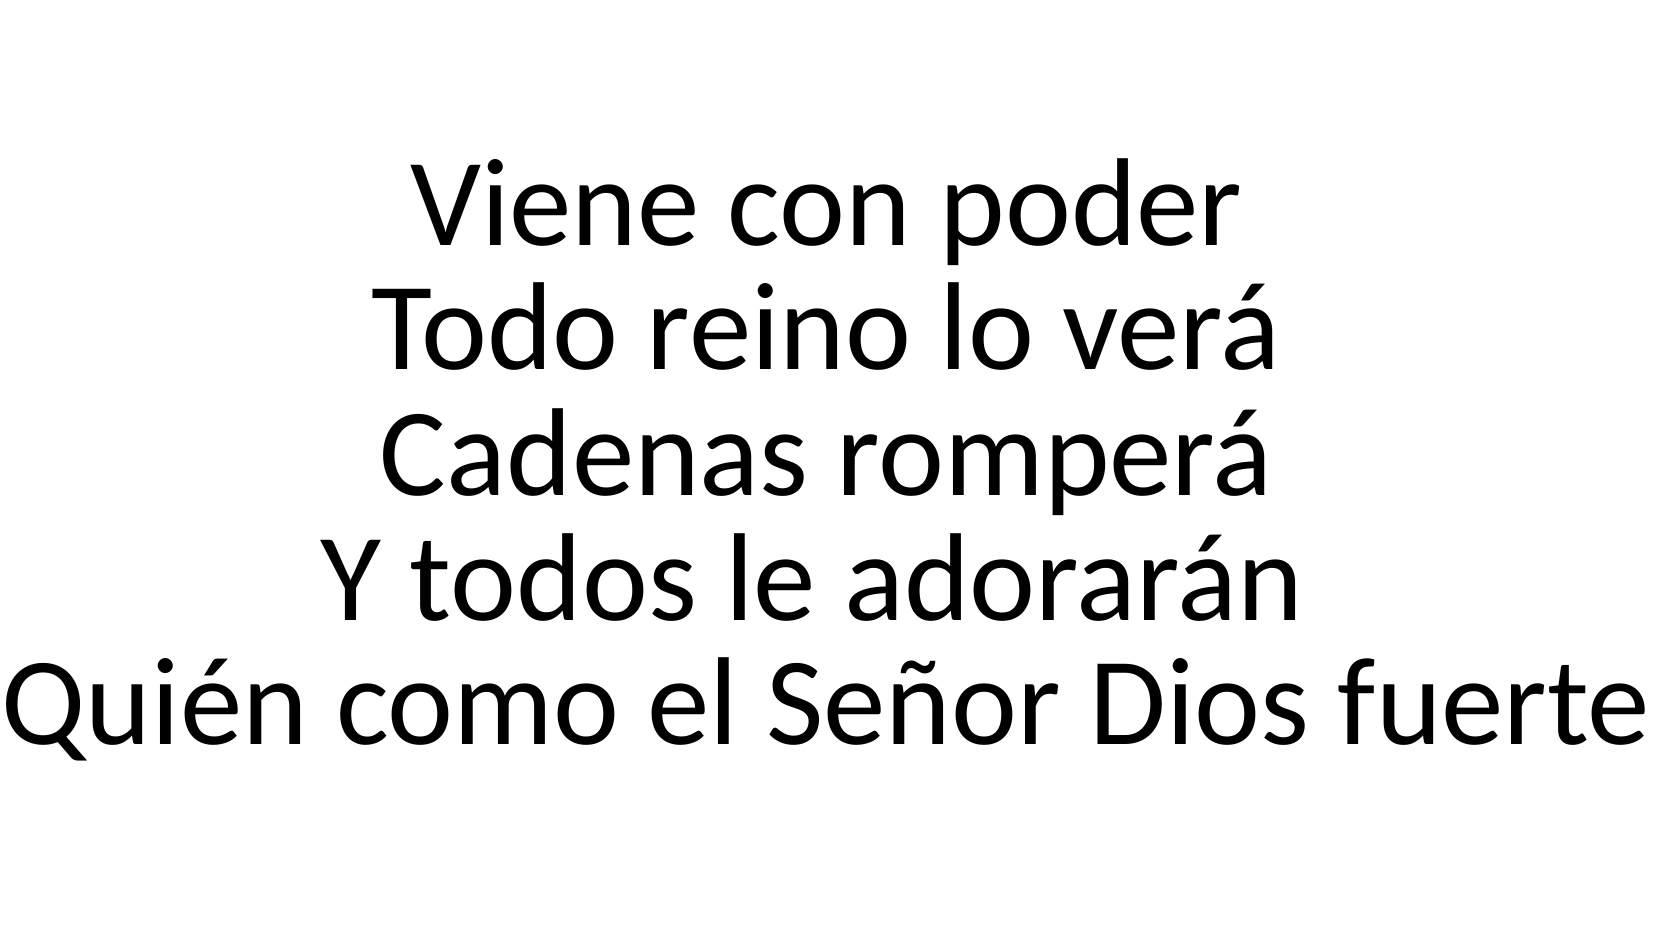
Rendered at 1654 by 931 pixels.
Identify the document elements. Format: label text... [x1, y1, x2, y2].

title Viene con poder Todo reino lo verá Cadenas romperá Y todos le adorarán Quién como el Señor Dios fuerte [0, 0, 1654, 928]
